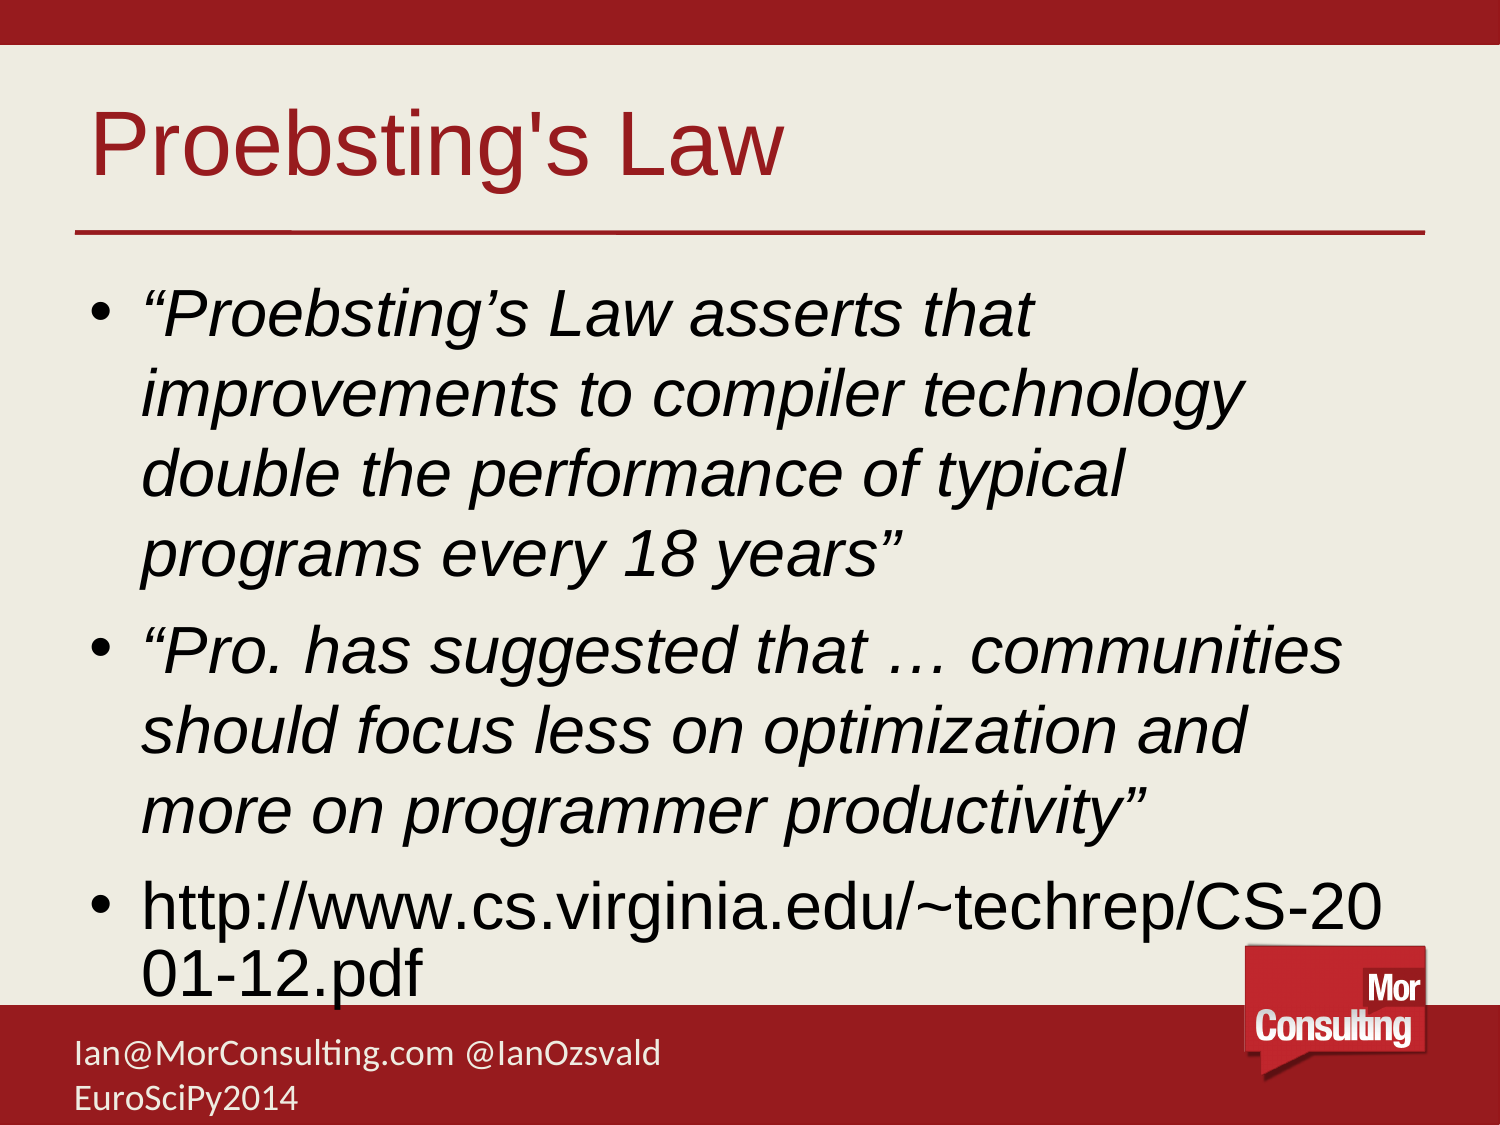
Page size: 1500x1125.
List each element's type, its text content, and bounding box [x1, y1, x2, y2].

picture [1230, 935, 1438, 1089]
text_box “Proebsting’s Law asserts that improvements to compiler technology double the performance of typical programs every 18 years” “Pro. has suggested that … communities should focus less on optimization and more on programmer productivity” http://www.cs.virginia.edu/~techrep/CS-2001-12.pdf [75, 262, 1426, 945]
text_box Proebsting's Law [75, 45, 1426, 233]
